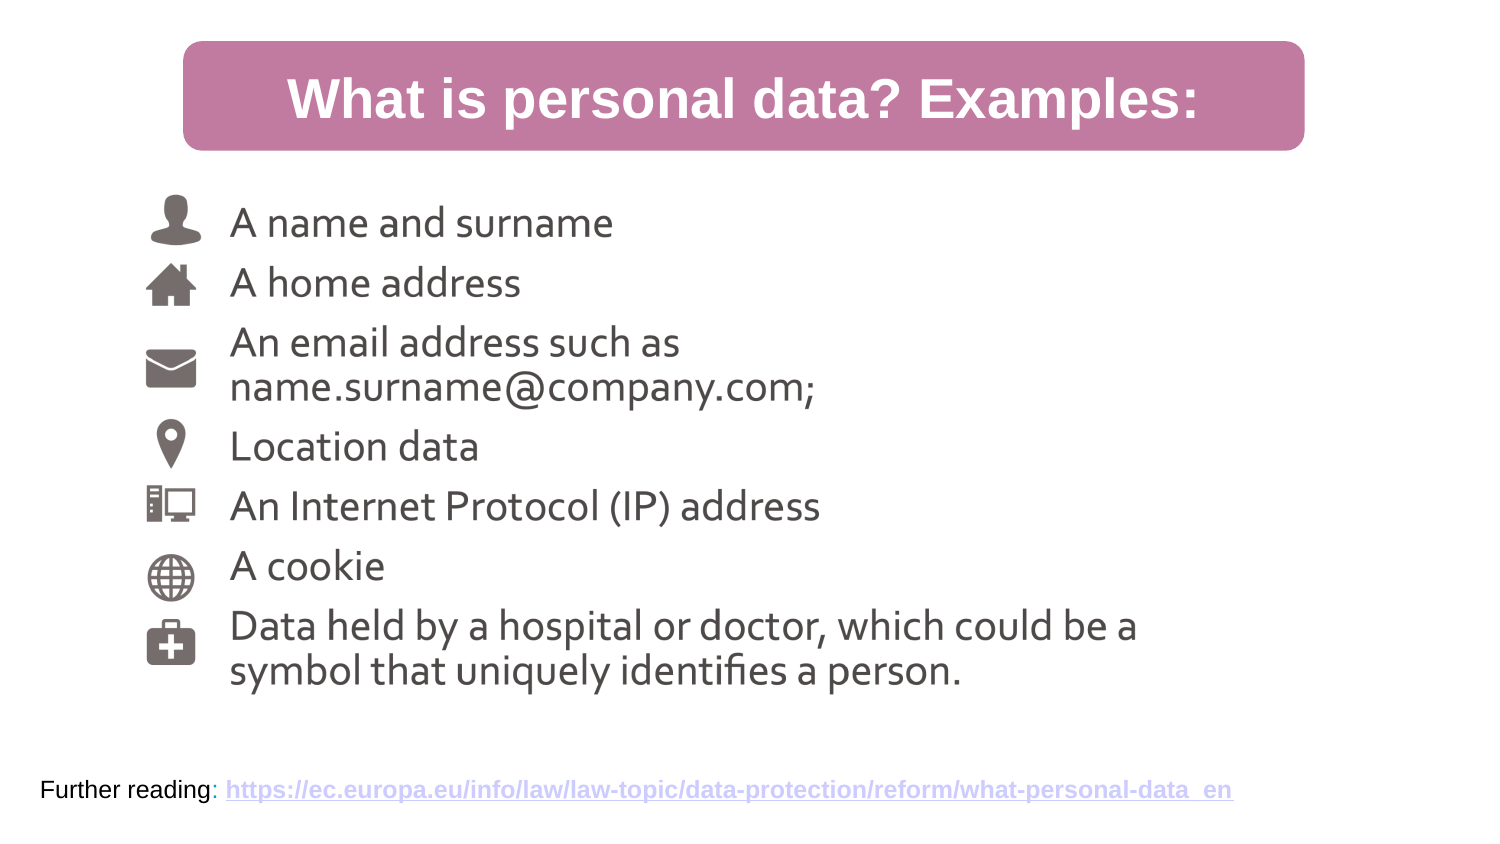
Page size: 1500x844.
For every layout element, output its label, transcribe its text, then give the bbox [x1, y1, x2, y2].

picture [137, 187, 1169, 704]
text_box What is personal data? Examples: [183, 41, 1304, 150]
text_box Further reading: https://ec.europa.eu/info/law/law-topic/data-protection/reform/what-personal-data_en [25, 753, 1313, 819]
